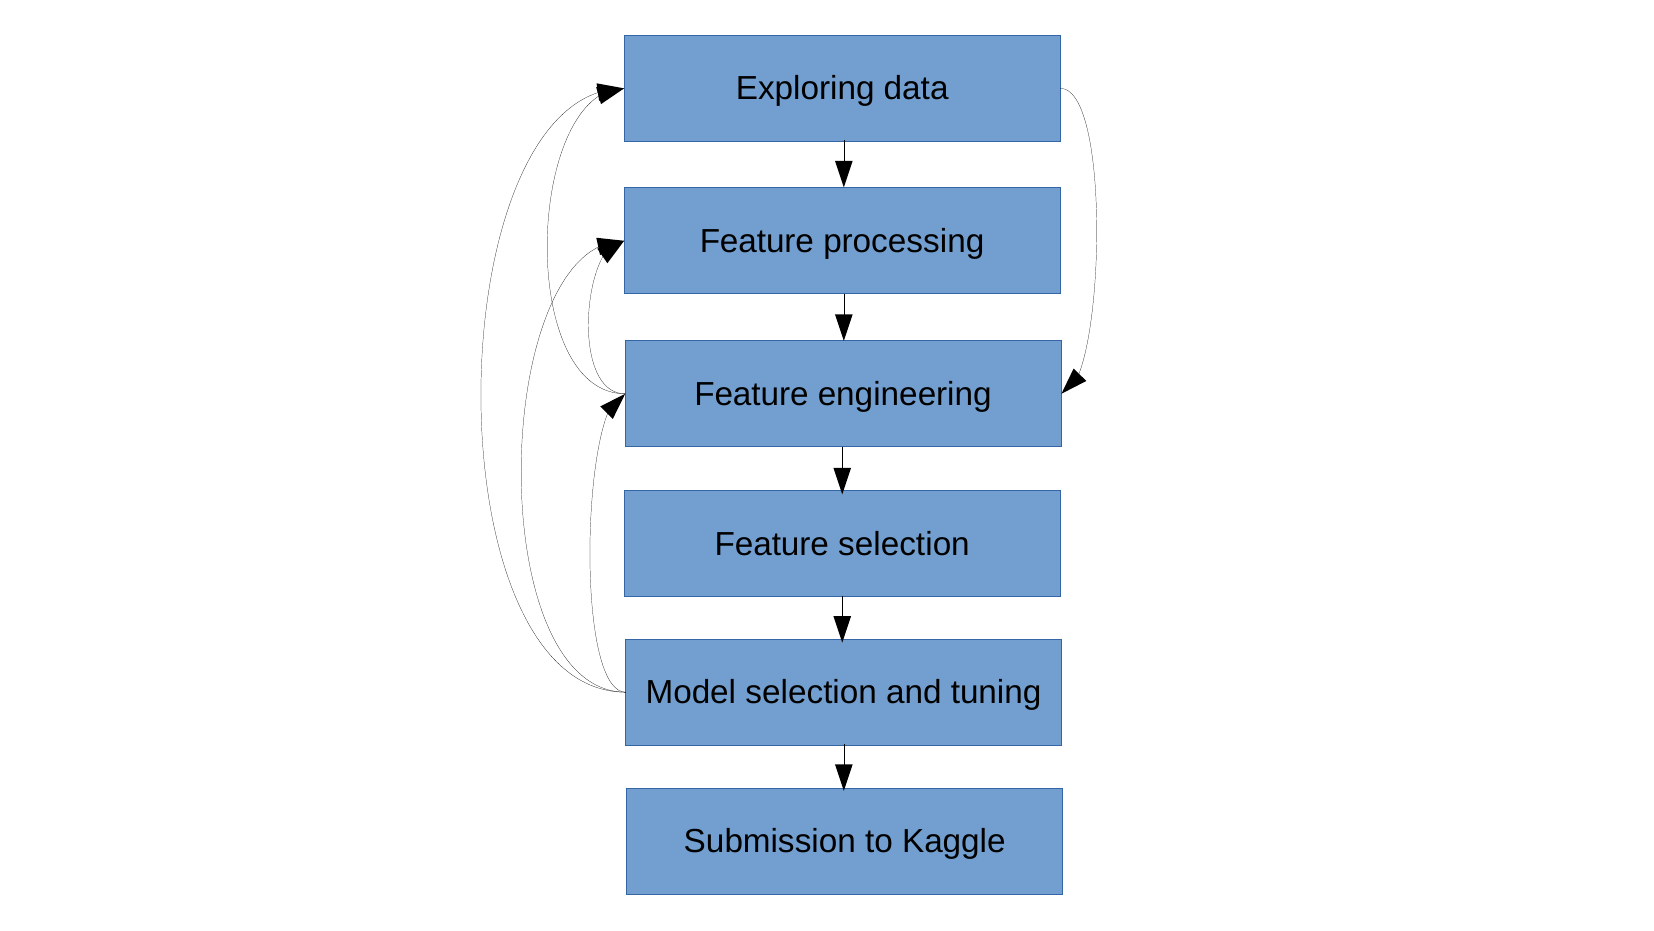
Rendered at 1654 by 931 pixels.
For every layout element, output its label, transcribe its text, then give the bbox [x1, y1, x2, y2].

text_box Exploring data [624, 35, 1061, 142]
text_box Model selection and tuning [625, 639, 1062, 746]
text_box Feature engineering [625, 340, 1062, 447]
text_box Feature selection [624, 490, 1061, 597]
text_box Submission to Kaggle [626, 788, 1063, 895]
text_box Feature processing [624, 187, 1061, 294]
